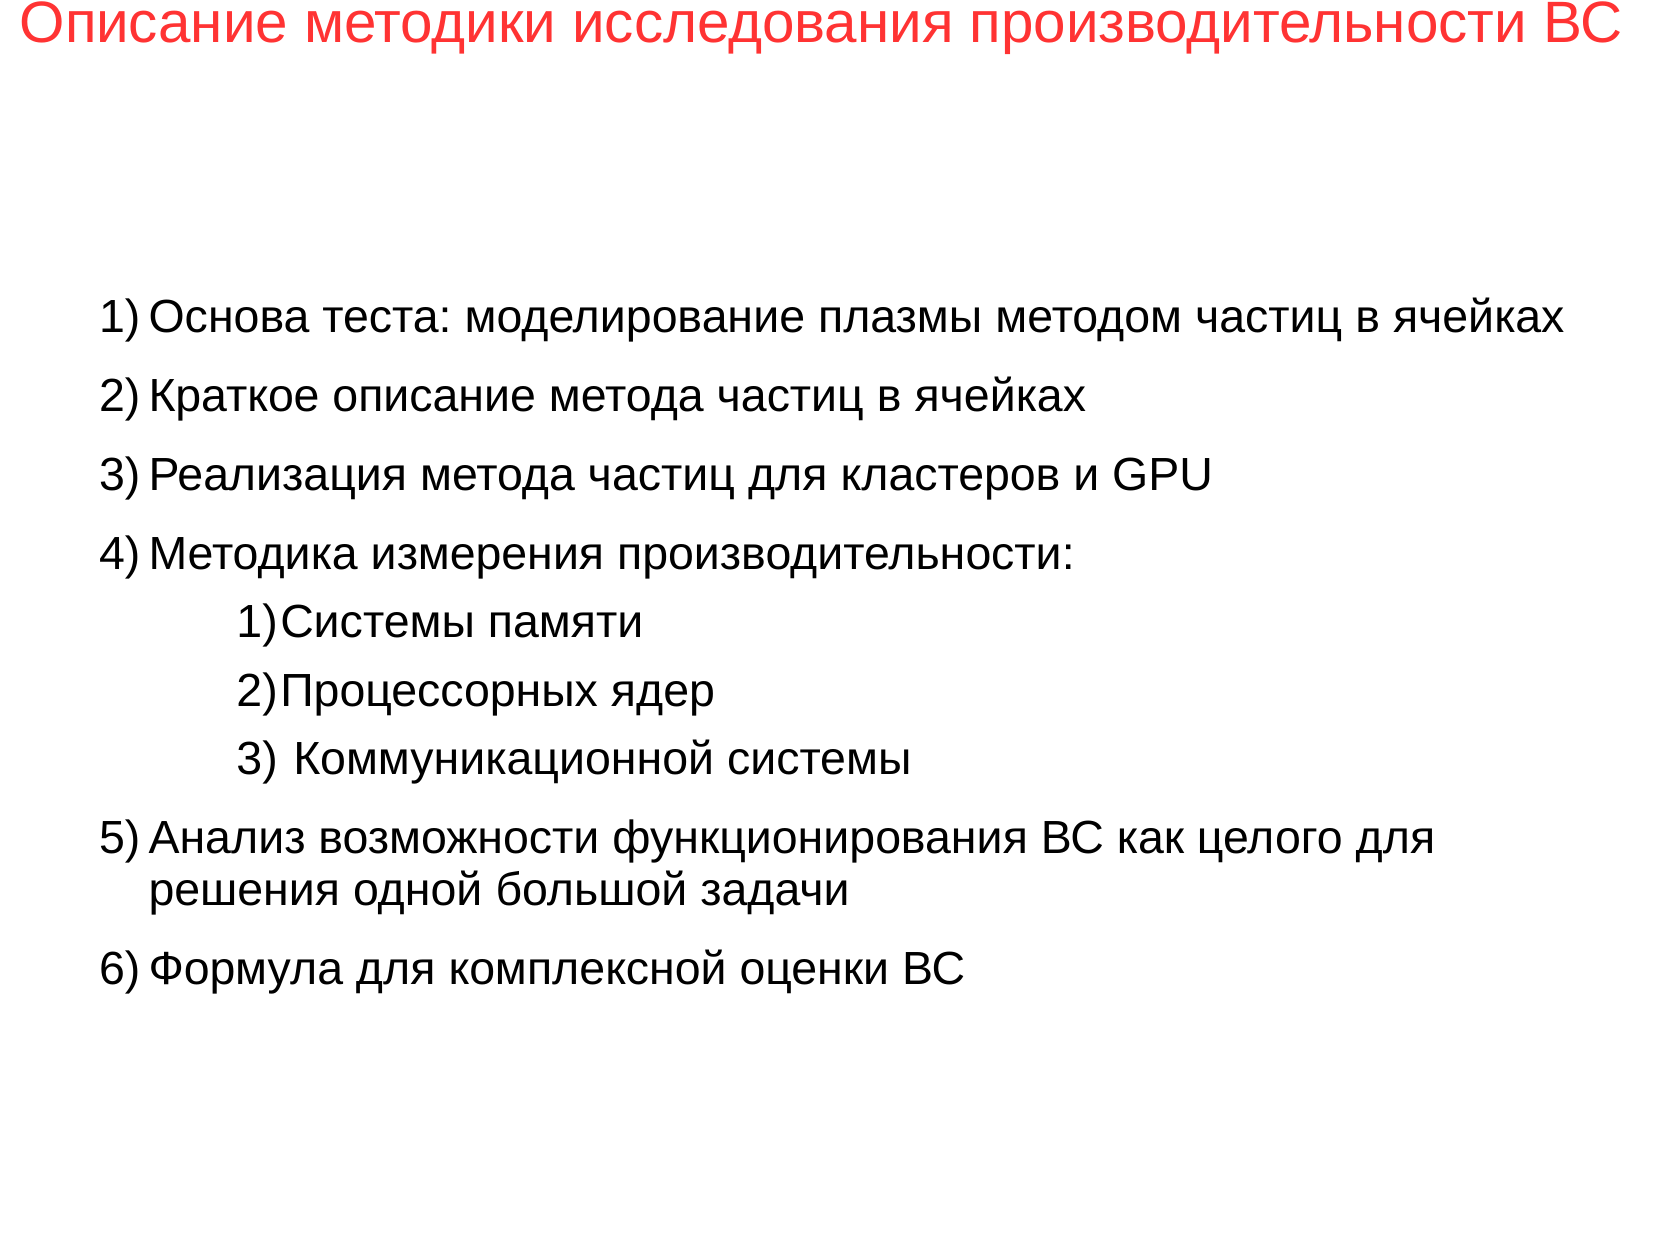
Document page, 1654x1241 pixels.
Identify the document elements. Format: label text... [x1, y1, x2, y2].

list Основа теста: моделирование плазмы методом частиц в ячейках Краткое описание метода частиц в ячейках Реализация метода частиц для кластеров и GPU Методика измерения производительности: Системы памяти Процессорных ядер Коммуникационной системы Анализ возможности функционирования ВС как целого для решения одной большой задачи Формула для комплексной оценки ВС [82, 290, 1571, 1010]
title Описание методики исследования производительности ВС [0, 0, 1654, 251]
